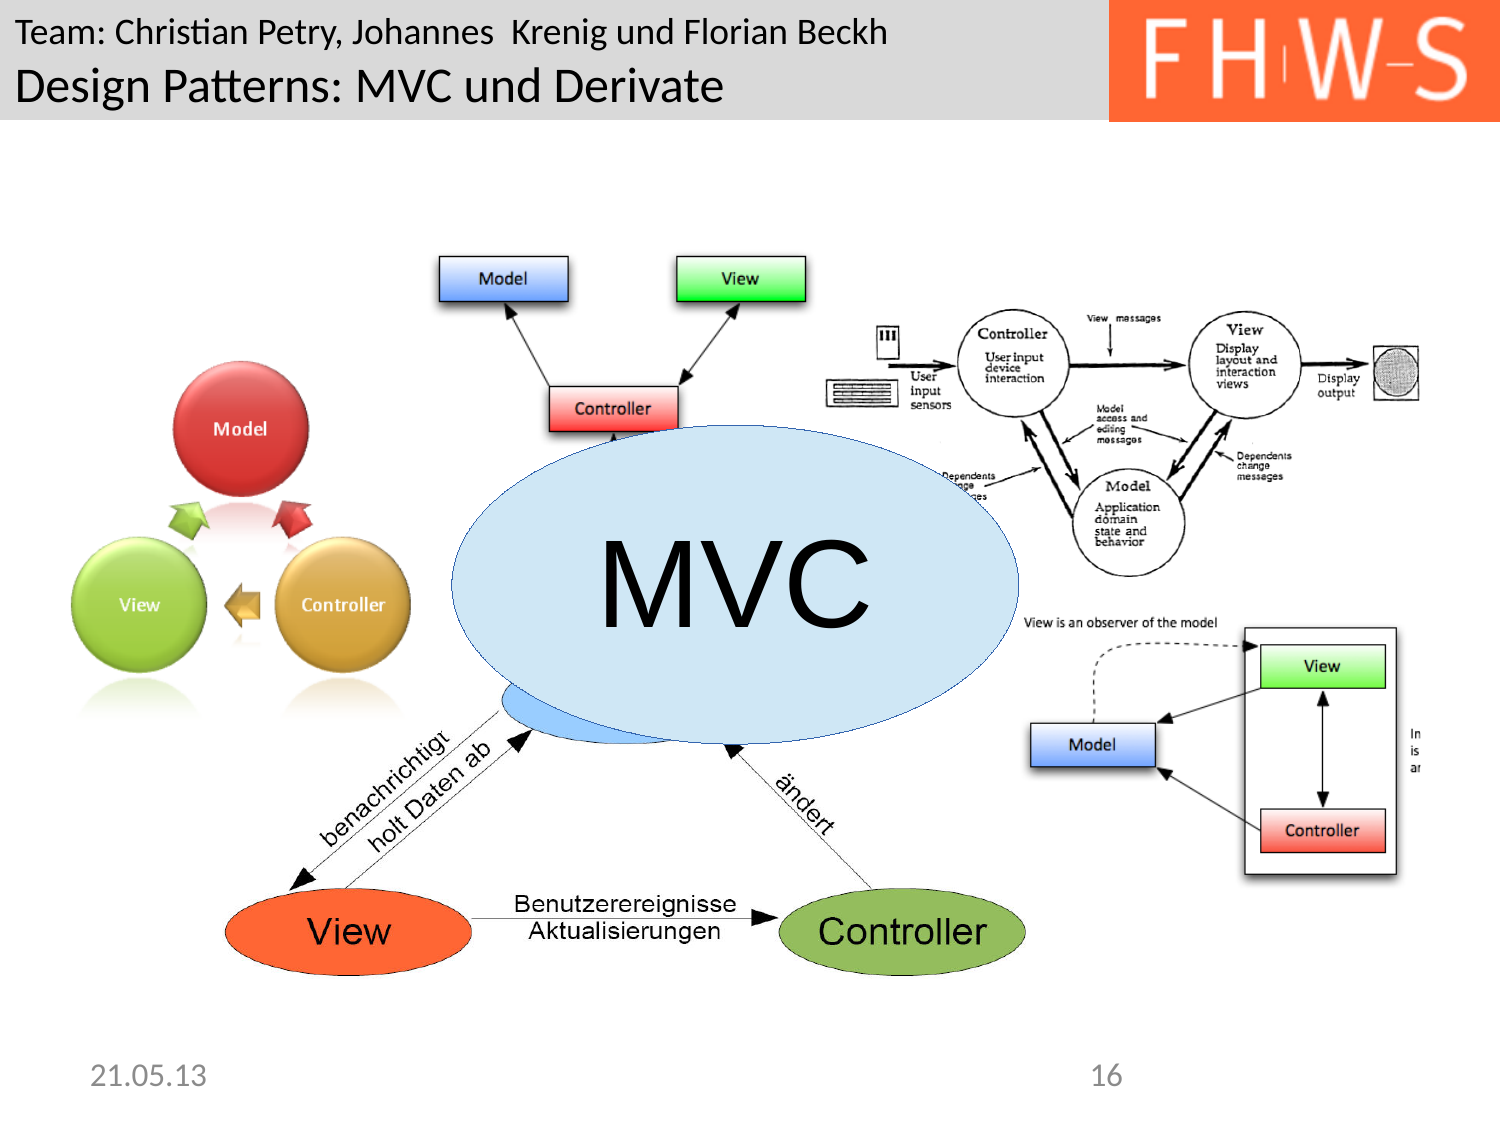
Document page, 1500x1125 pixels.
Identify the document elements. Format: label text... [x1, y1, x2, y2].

picture [47, 236, 1433, 1004]
text_box [451, 425, 1019, 745]
text_box <Nummer> [1074, 1042, 1425, 1103]
text_box 21.05.13 [74, 1042, 425, 1103]
picture [1109, 0, 1500, 122]
text_box MVC [581, 506, 901, 662]
